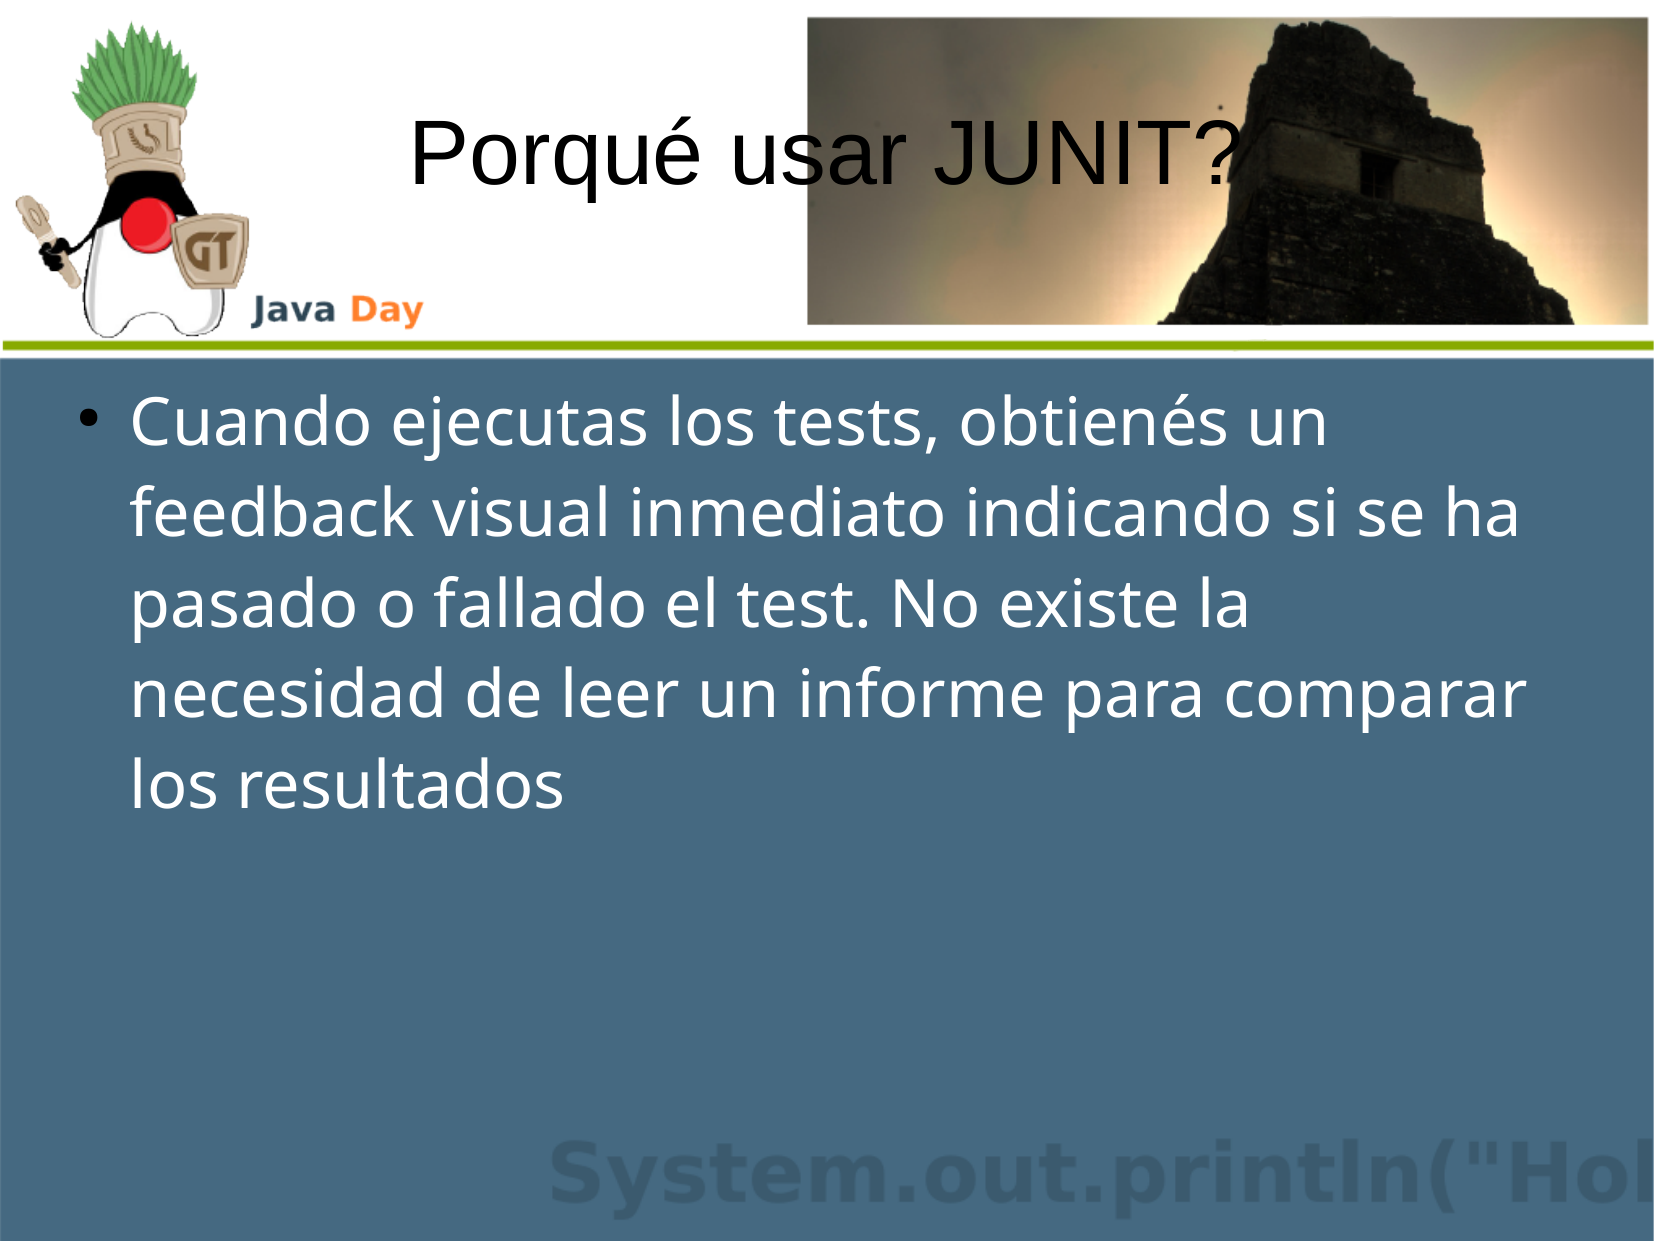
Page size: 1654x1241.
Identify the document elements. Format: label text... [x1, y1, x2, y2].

picture [0, 0, 1654, 1241]
list Cuando ejecutas los tests, obtienés un feedback visual inmediato indicando si se ha pasado o fallado el test. No existe la necesidad de leer un informe para comparar los resultados [59, 374, 1548, 1193]
title Porqué usar JUNIT? [82, 49, 1571, 257]
